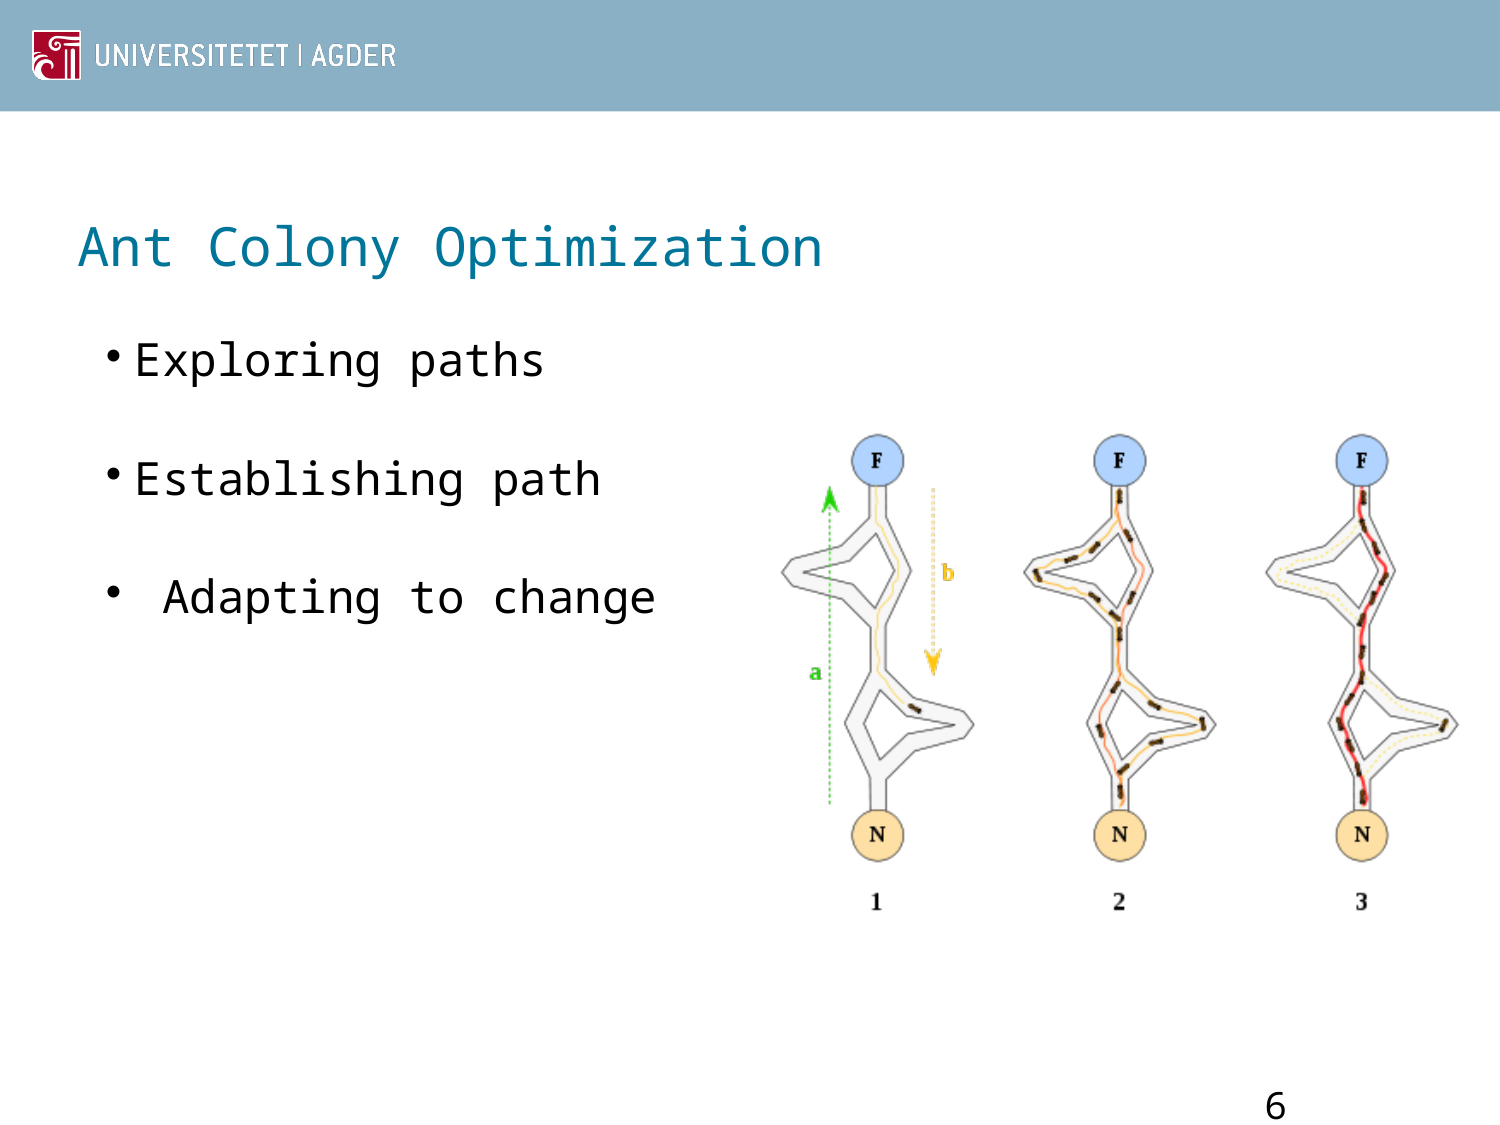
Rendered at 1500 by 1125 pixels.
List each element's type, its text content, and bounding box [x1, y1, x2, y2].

picture [778, 424, 1461, 936]
picture [32, 30, 395, 80]
title Ant Colony Optimization [62, 149, 1461, 286]
list Exploring paths Establishing path Adapting to change [62, 312, 745, 1049]
